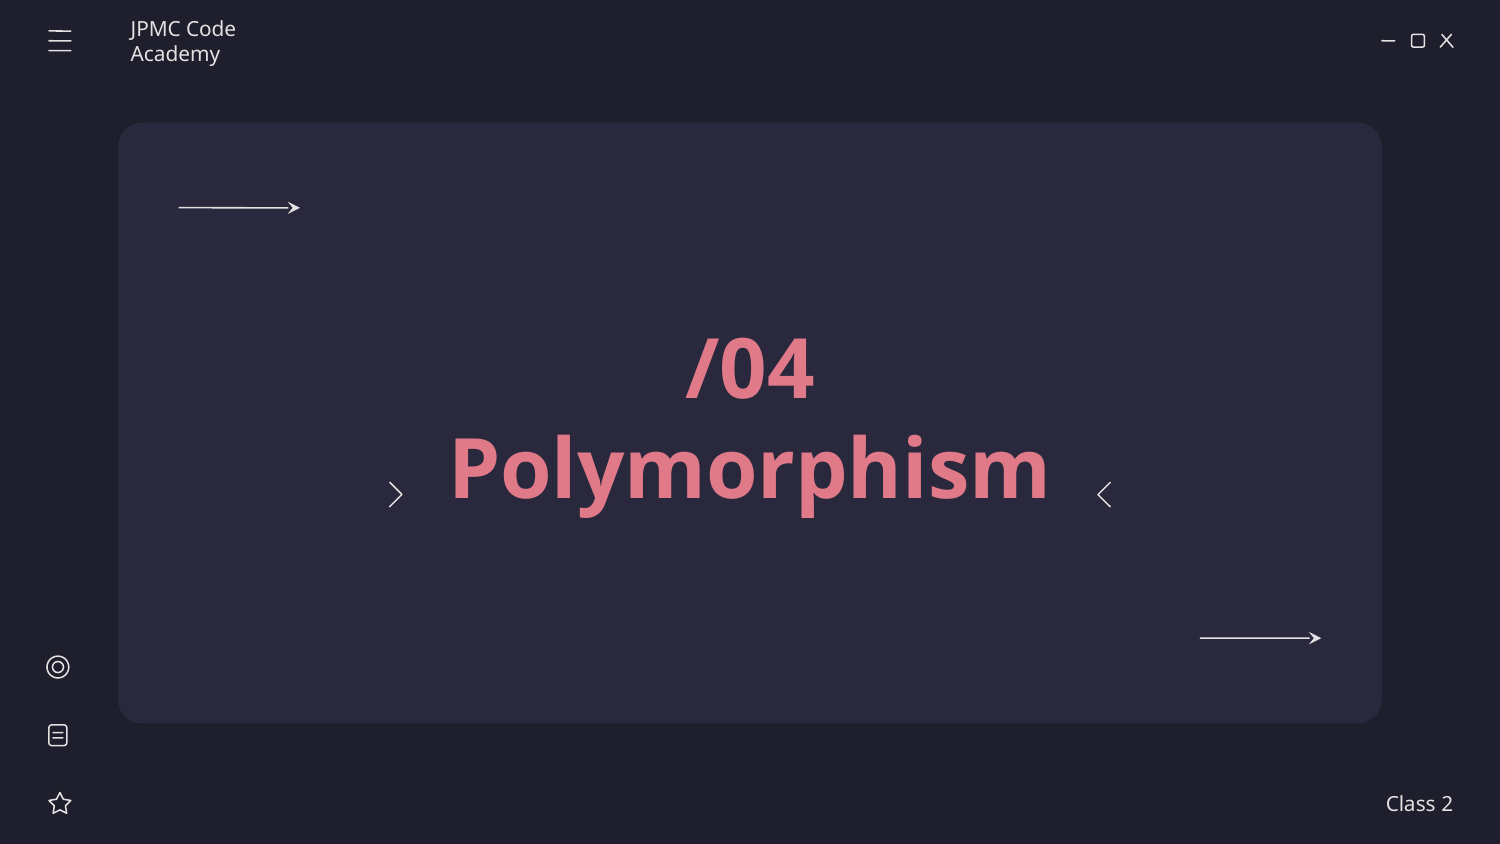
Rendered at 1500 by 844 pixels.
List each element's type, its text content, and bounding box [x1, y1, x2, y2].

title /04 Polymorphism [294, 308, 1206, 522]
subtitle JPMC Code Academy [130, 18, 306, 64]
subtitle Class 2 [1278, 780, 1453, 826]
